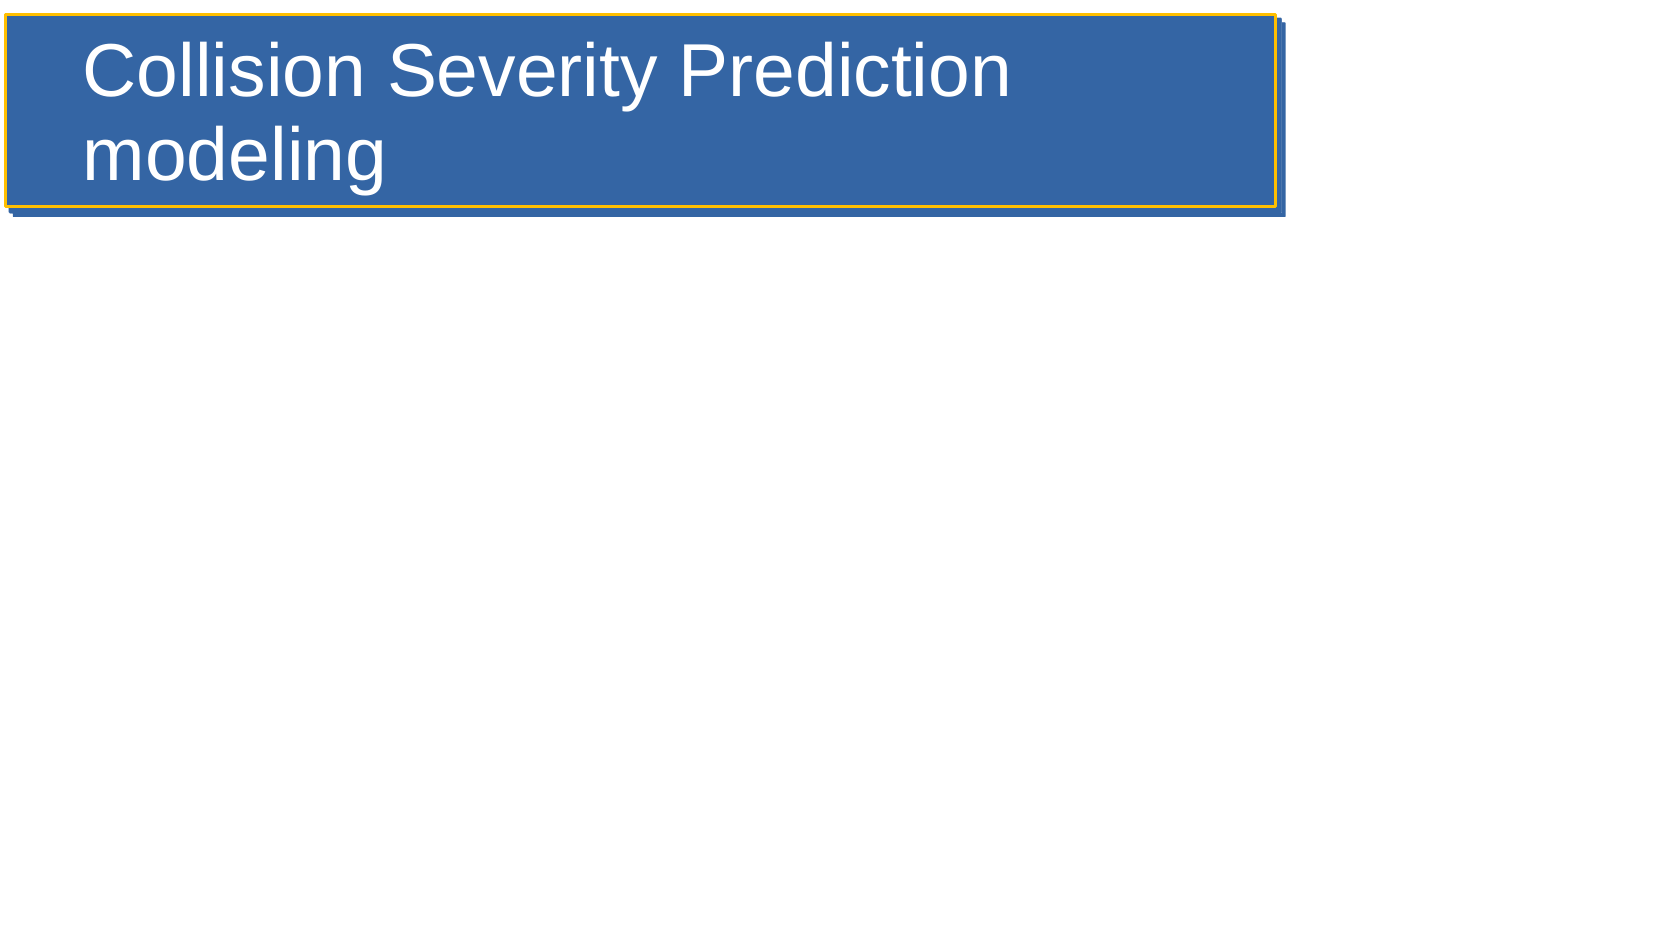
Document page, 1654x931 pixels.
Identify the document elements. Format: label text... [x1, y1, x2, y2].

title Collision Severity Prediction modeling [82, 28, 1235, 197]
